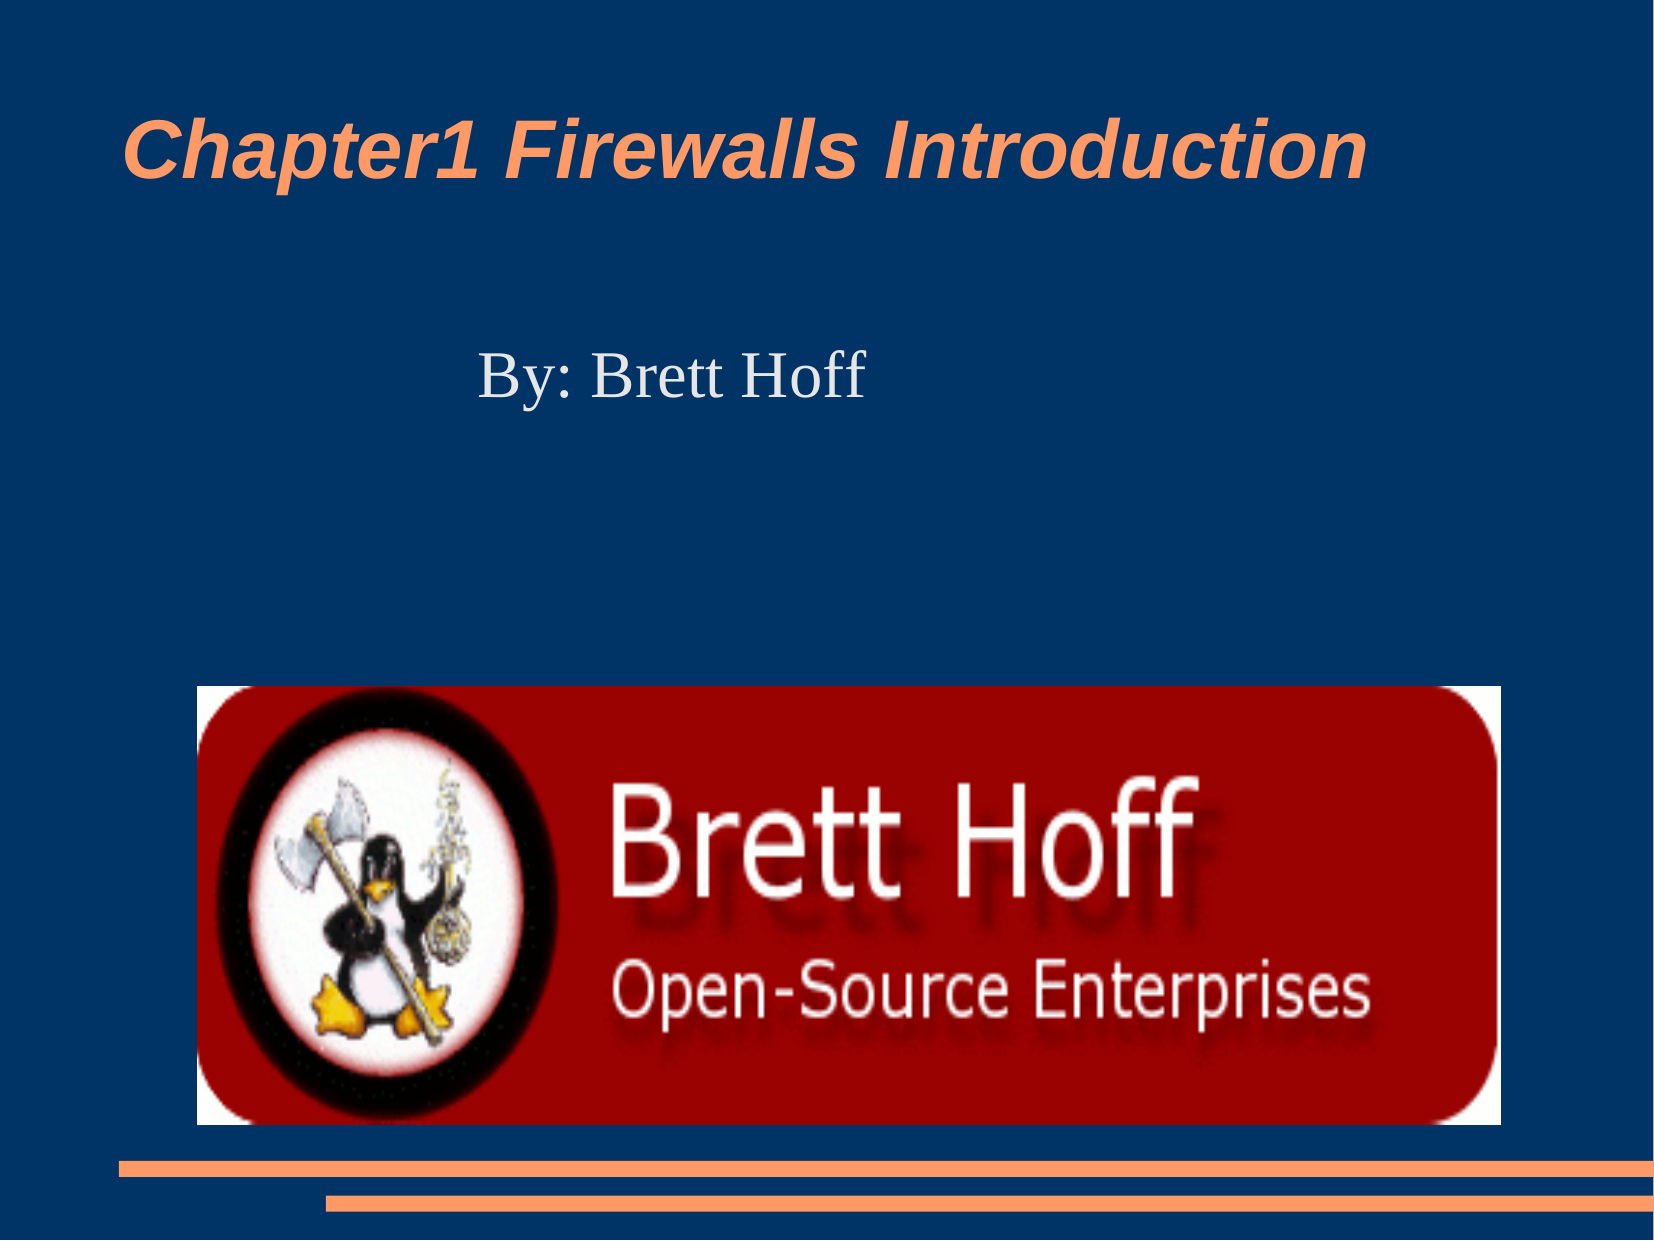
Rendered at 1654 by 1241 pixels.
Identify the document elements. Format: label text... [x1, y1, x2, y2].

picture [197, 686, 1501, 1126]
title Chapter1 Firewalls Introduction [121, 46, 1534, 254]
list By: Brett Hoff [460, 337, 1163, 563]
